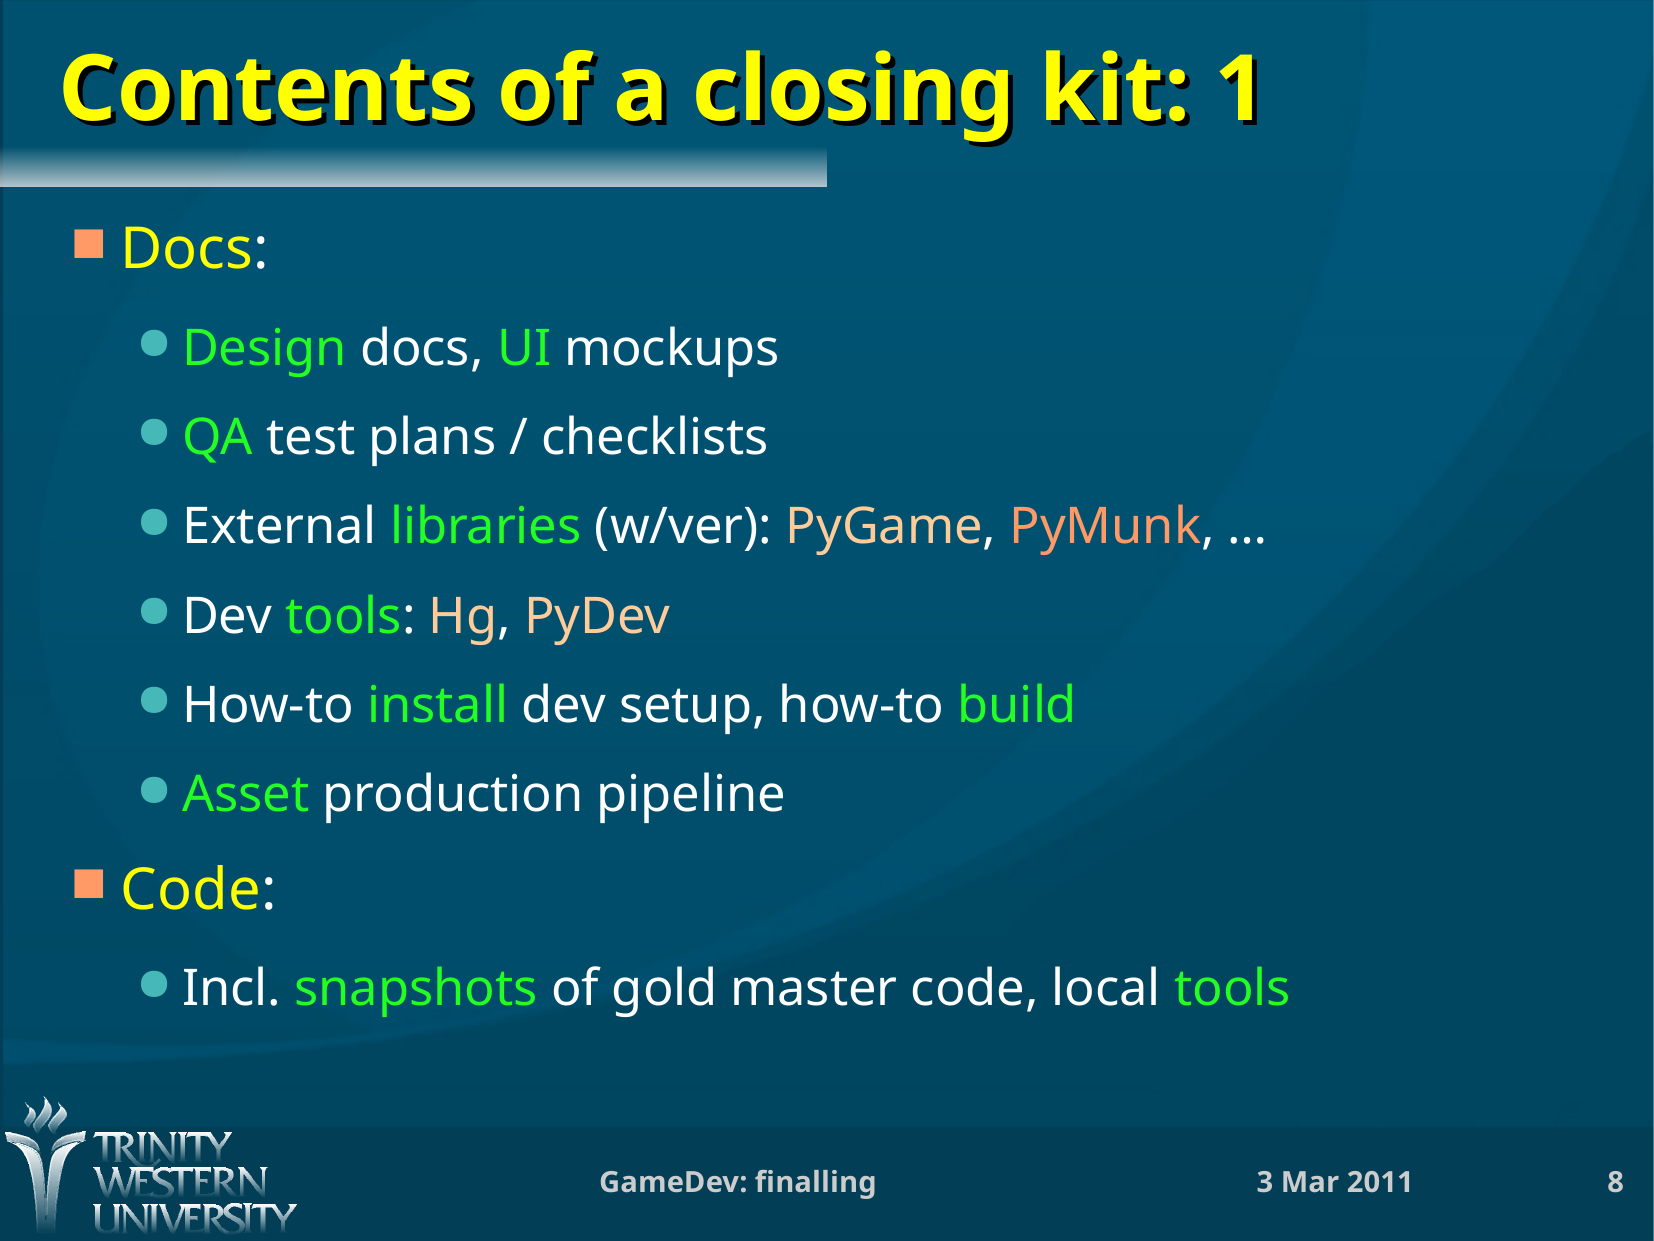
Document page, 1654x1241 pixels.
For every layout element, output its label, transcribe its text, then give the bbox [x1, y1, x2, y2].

list Docs: Design docs, UI mockups QA test plans / checklists External libraries (w/ver): PyGame, PyMunk, … Dev tools: Hg, PyDev How-to install dev setup, how-to build Asset production pipeline Code: Incl. snapshots of gold master code, local tools [59, 206, 1625, 1026]
title Contents of a closing kit: 1 [59, 19, 1595, 148]
picture [38, 1227, 54, 1232]
title Closing kits [0, 154, 827, 158]
